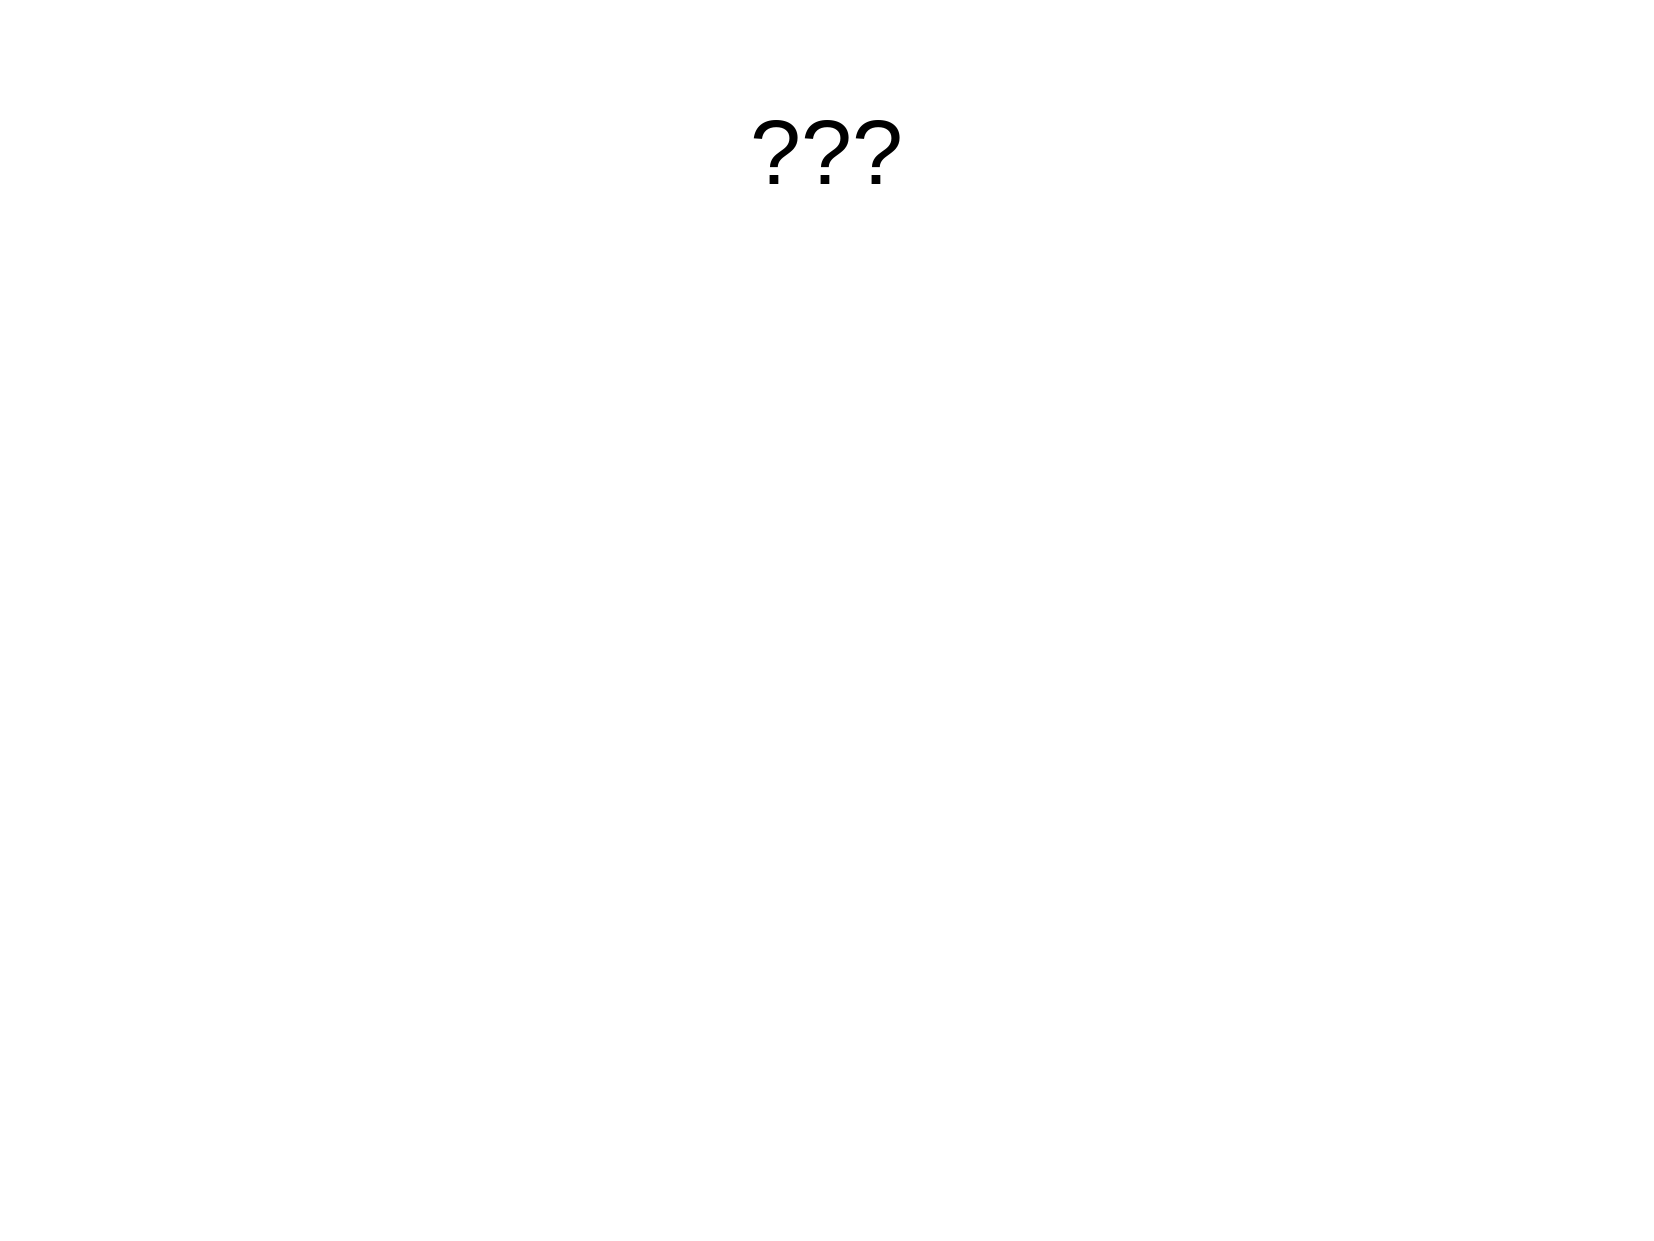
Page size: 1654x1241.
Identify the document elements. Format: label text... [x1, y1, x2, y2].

title ??? [82, 49, 1571, 257]
